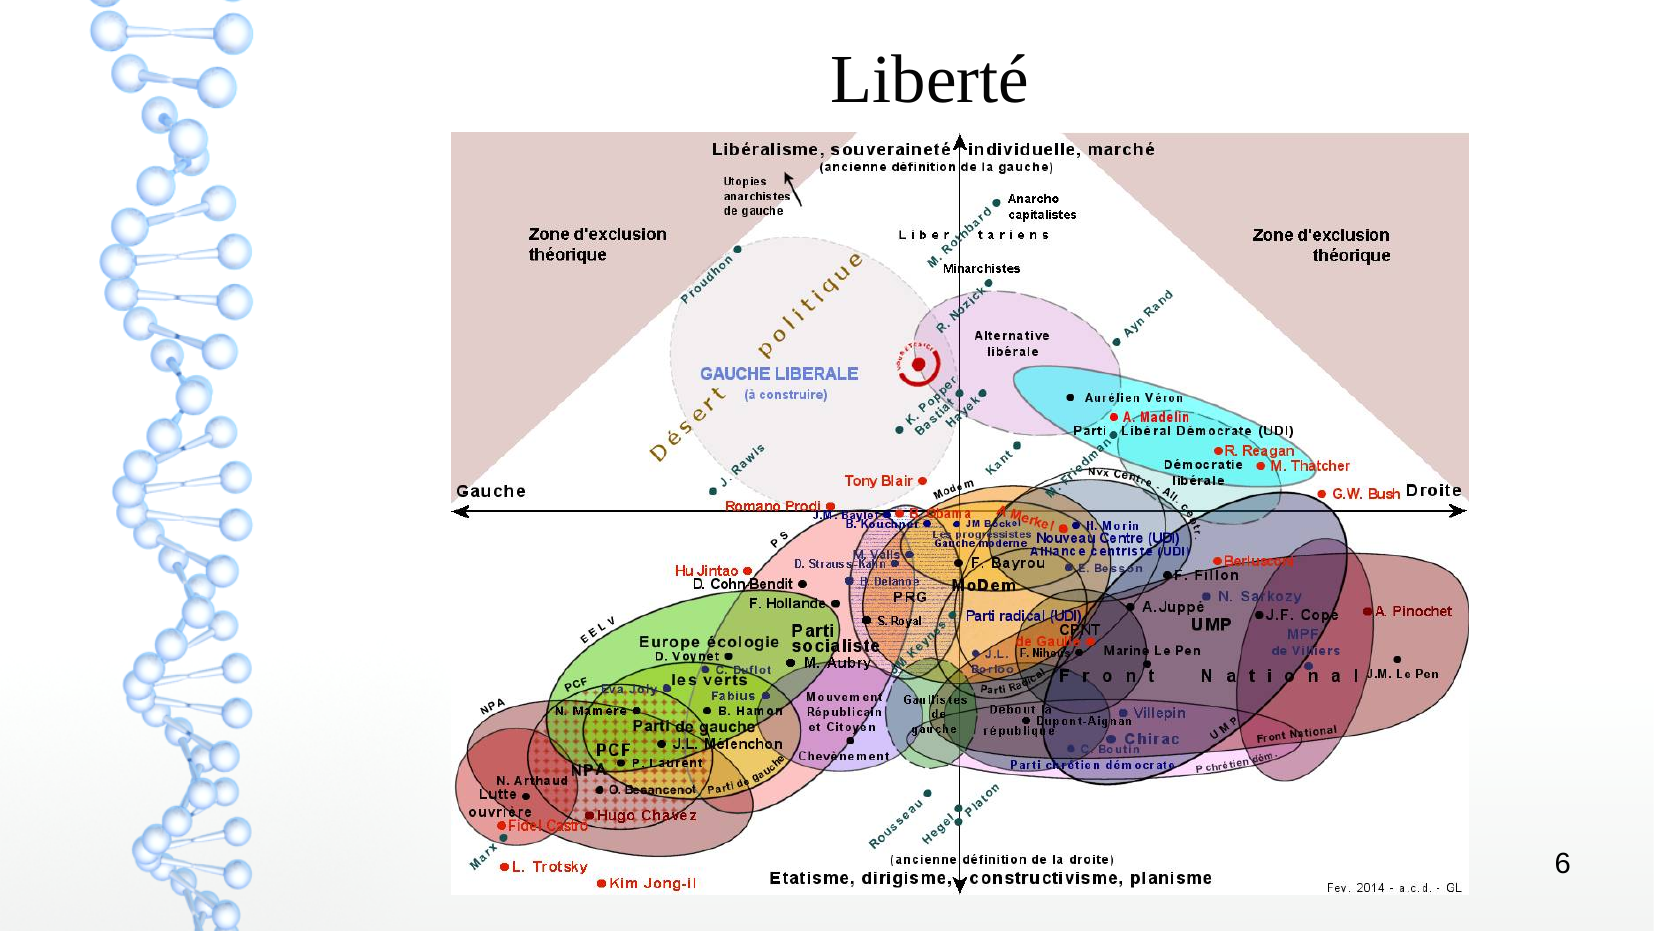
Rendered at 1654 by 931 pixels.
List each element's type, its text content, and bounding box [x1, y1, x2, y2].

picture [0, 0, 1654, 931]
title Liberté [265, 35, 1595, 123]
